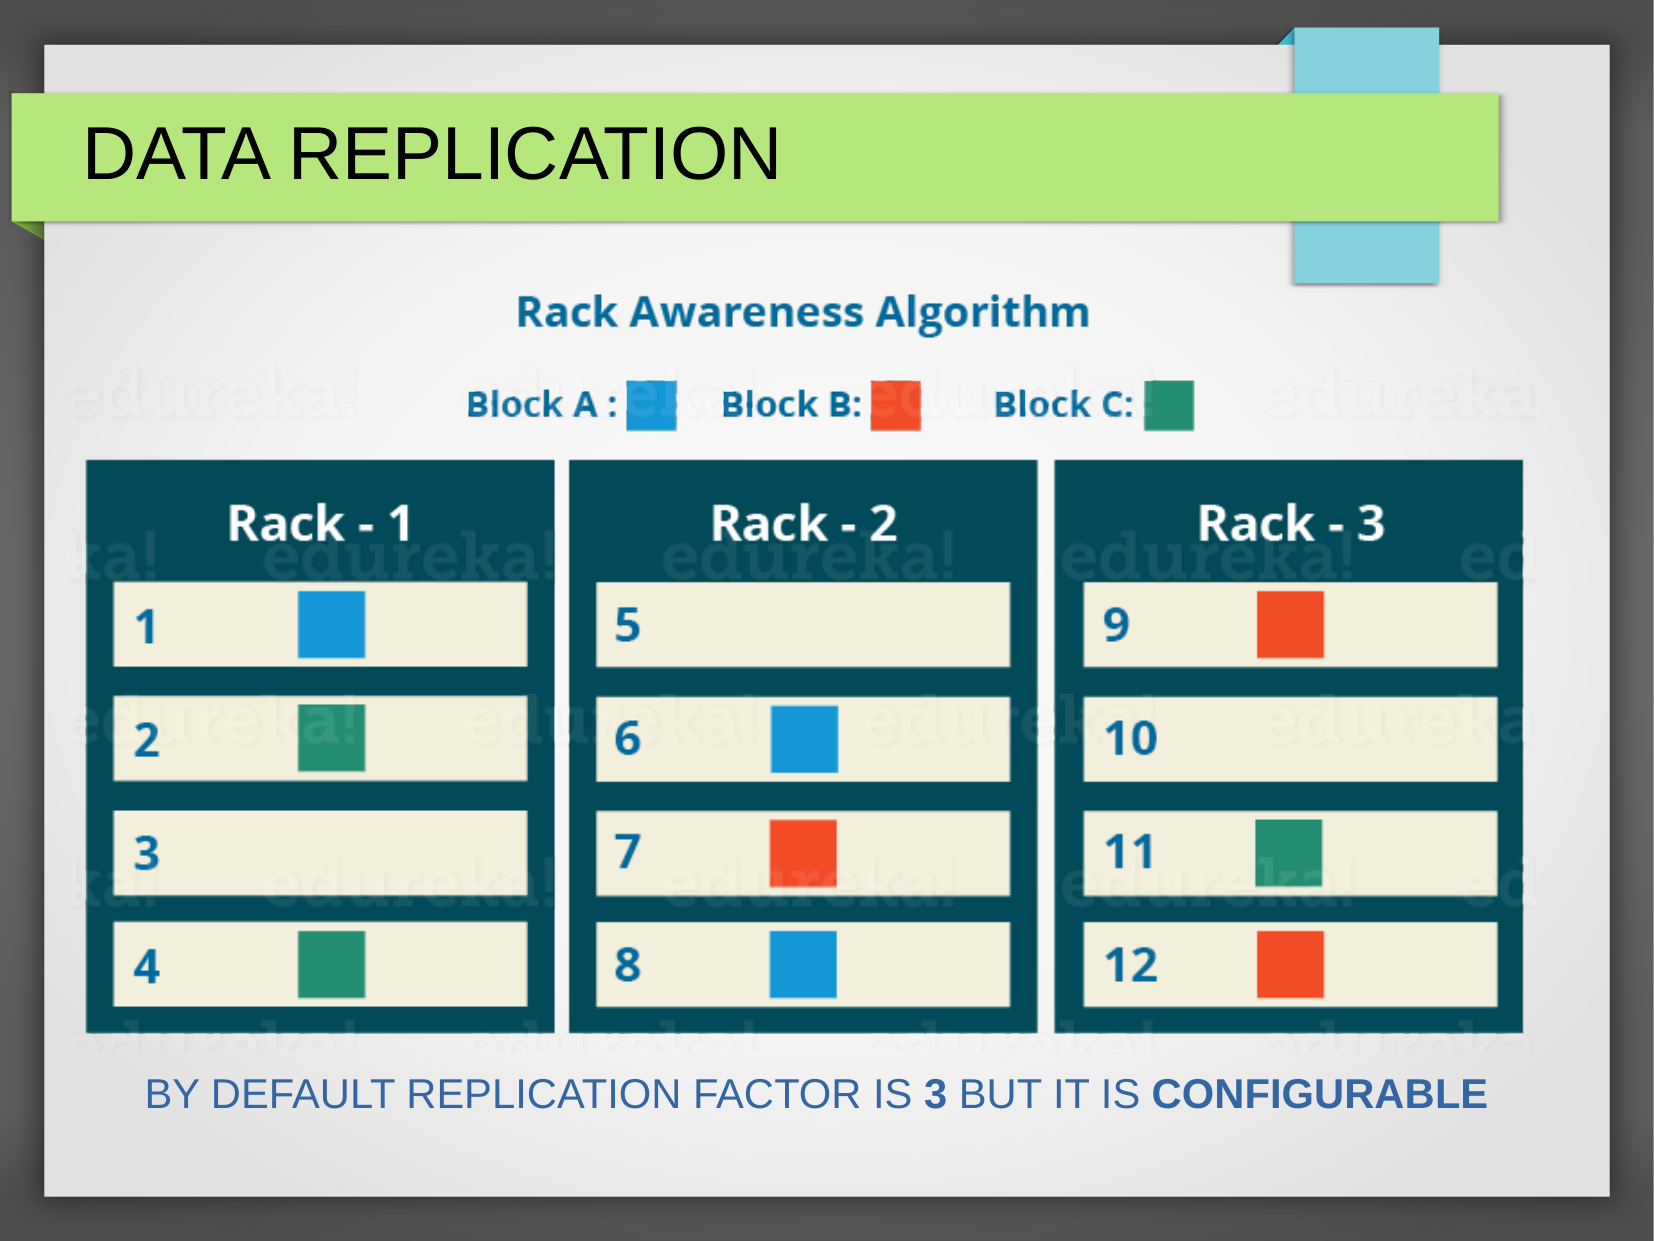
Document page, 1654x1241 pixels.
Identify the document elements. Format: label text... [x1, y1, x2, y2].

picture [0, 0, 1654, 1241]
title DATA REPLICATION [82, 94, 1264, 213]
text_box BY DEFAULT REPLICATION FACTOR IS 3 BUT IT IS CONFIGURABLE [129, 1062, 1504, 1125]
